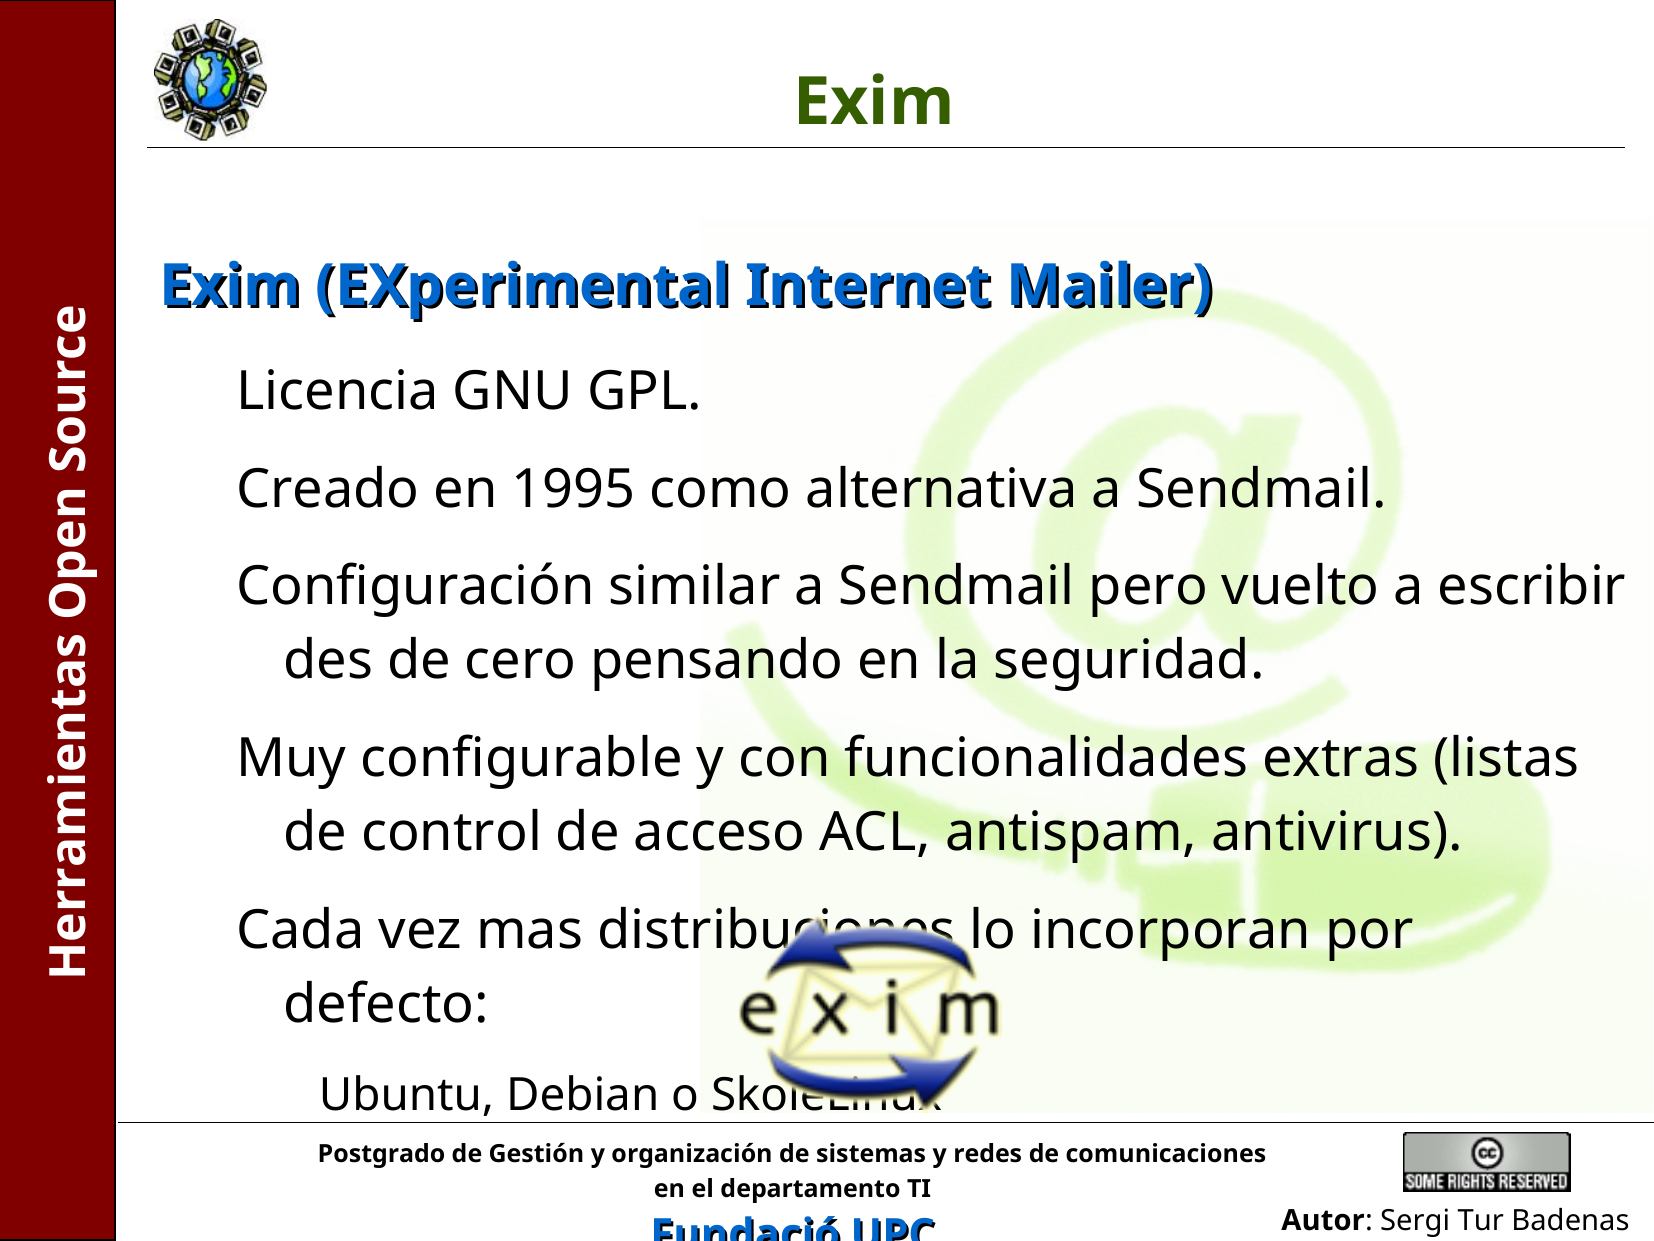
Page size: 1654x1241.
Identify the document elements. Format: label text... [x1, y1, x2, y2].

picture [154, 19, 268, 56]
picture [700, 217, 1654, 1113]
list Exim (EXperimental Internet Mailer) Licencia GNU GPL. Creado en 1995 como alternativa a Sendmail. Configuración similar a Sendmail pero vuelto a escribir des de cero pensando en la seguridad. Muy configurable y con funcionalidades extras (listas de control de acceso ACL, antispam, antivirus). Cada vez mas distribuciones lo incorporan por defecto: Ubuntu, Debian o SkoleLinux [141, 242, 1630, 1078]
title Exim [129, 56, 1619, 141]
picture [1403, 1132, 1571, 1192]
